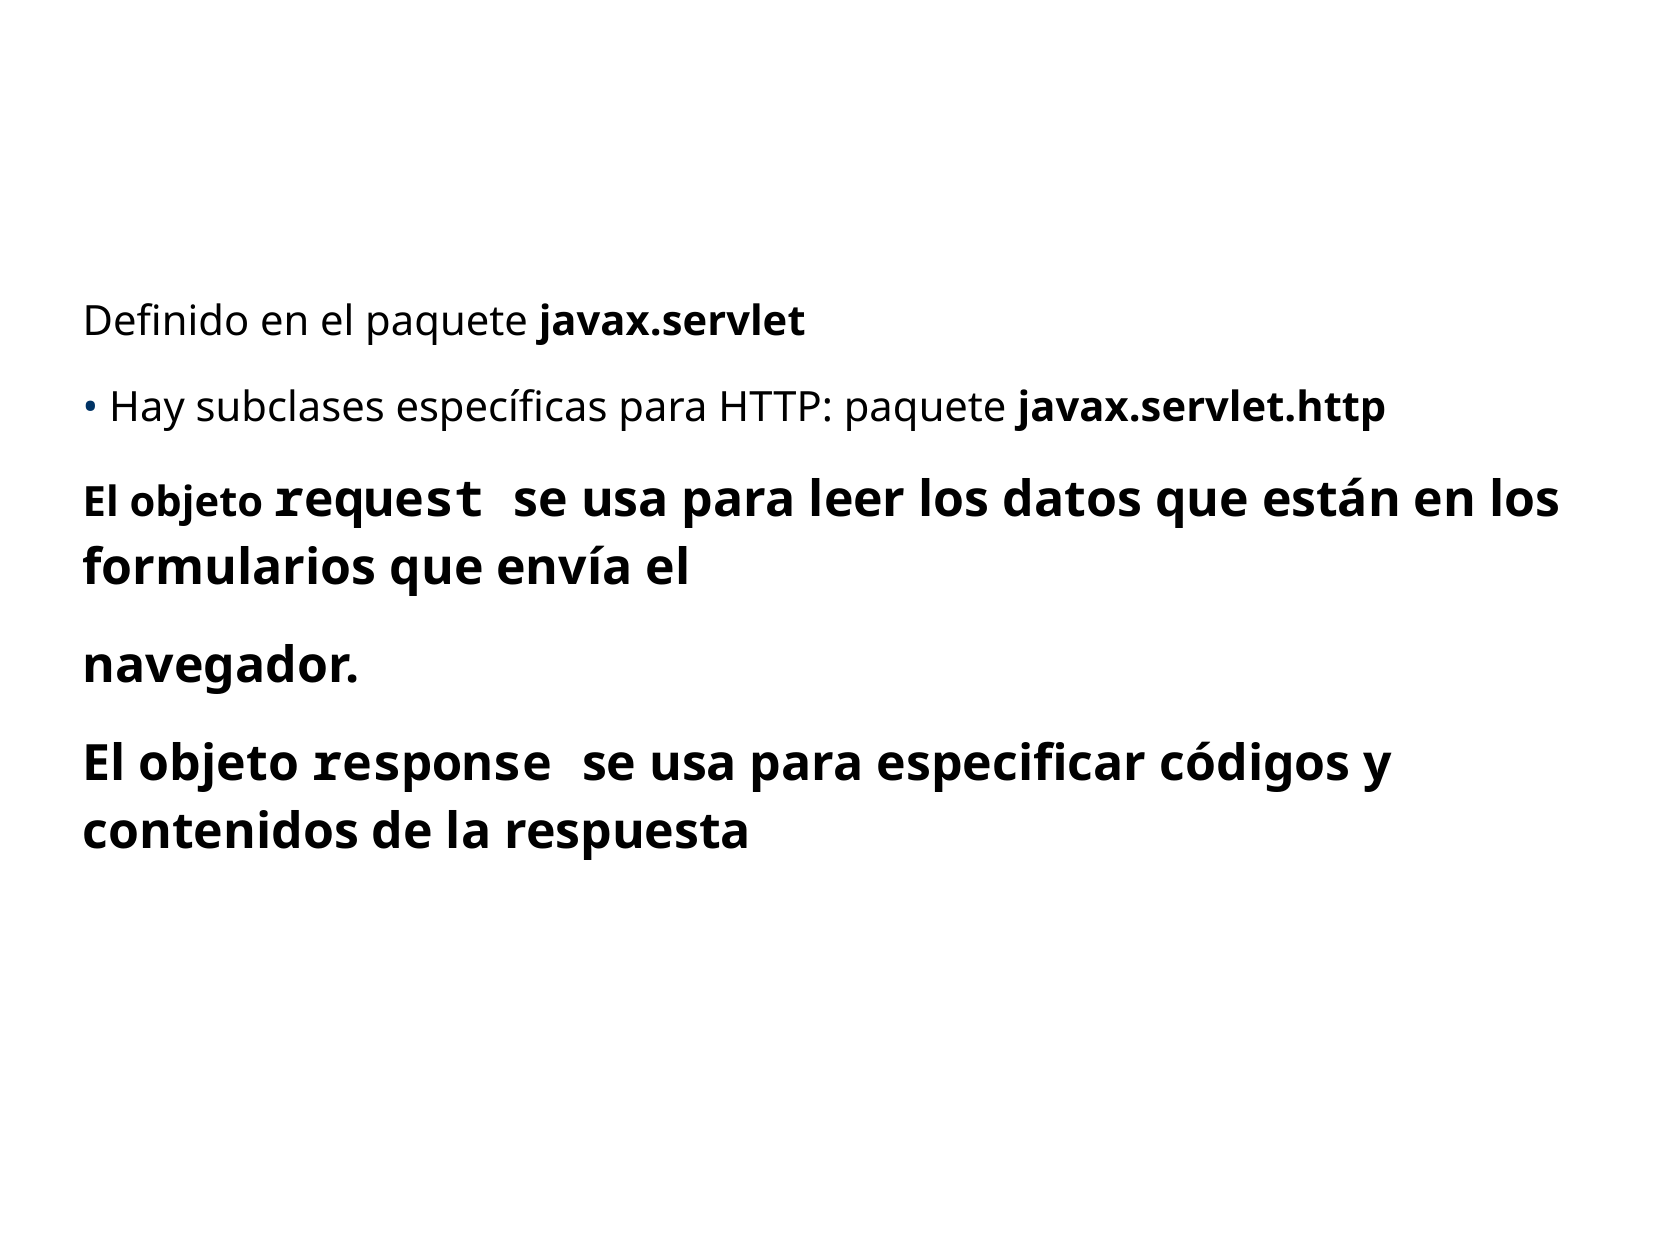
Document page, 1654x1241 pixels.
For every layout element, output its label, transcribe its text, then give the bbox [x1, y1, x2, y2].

list Definido en el paquete javax.servlet • Hay subclases específicas para HTTP: paquete javax.servlet.http El objeto request se usa para leer los datos que están en los formularios que envía el navegador. El objeto response se usa para especificar códigos y contenidos de la respuesta [82, 290, 1571, 1109]
